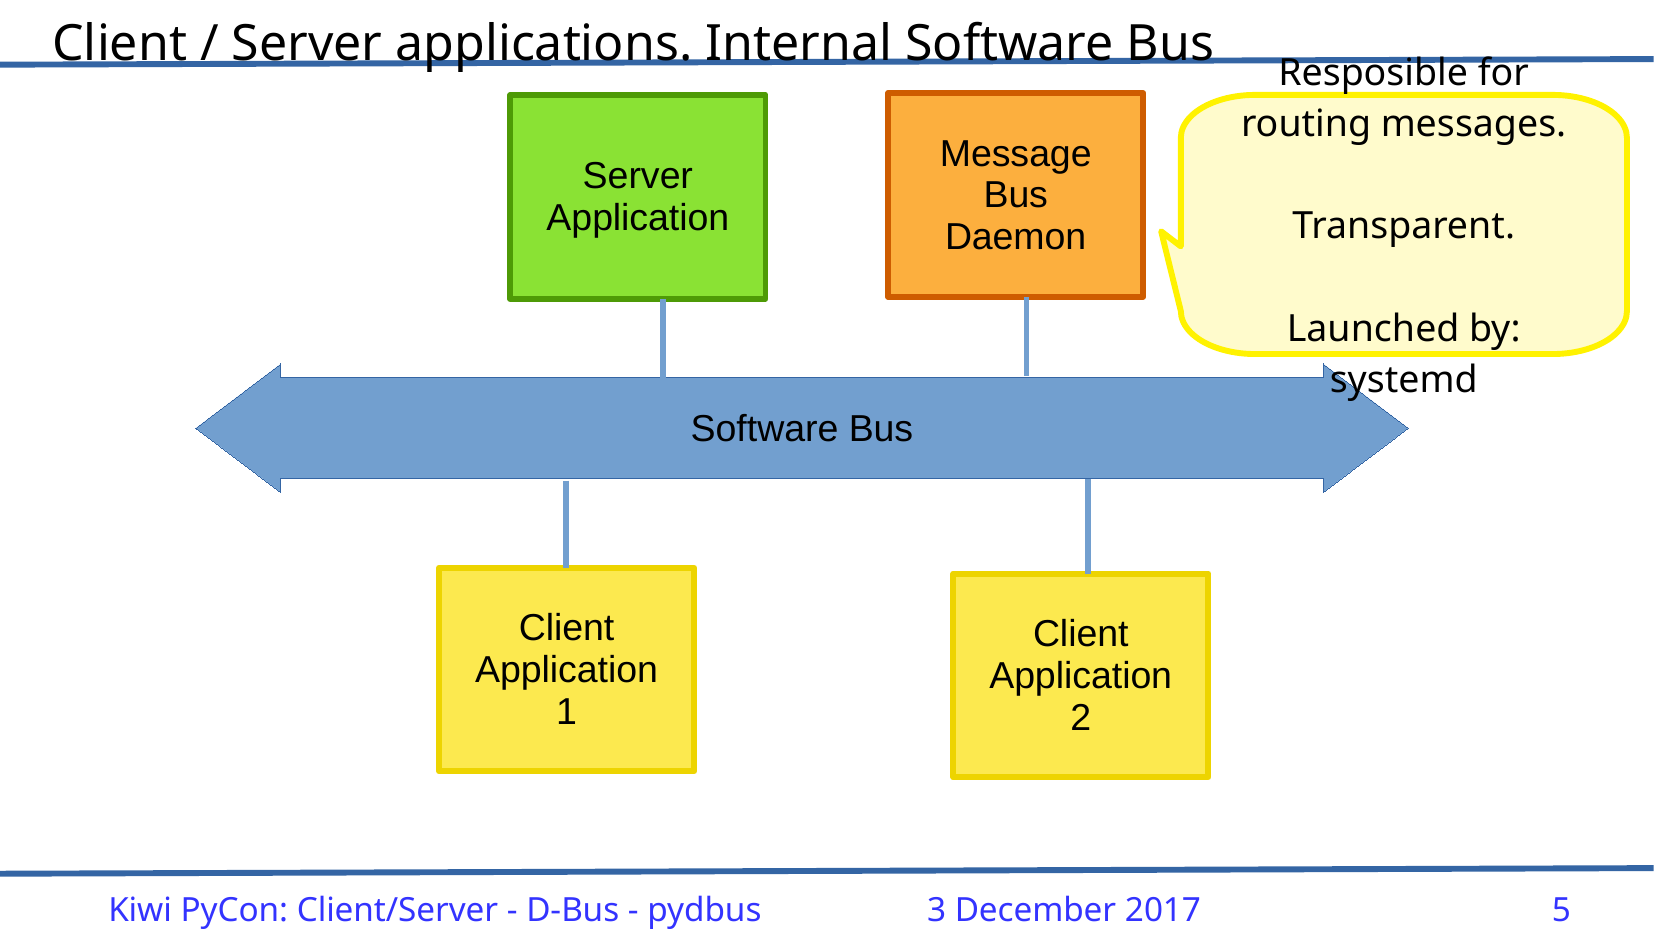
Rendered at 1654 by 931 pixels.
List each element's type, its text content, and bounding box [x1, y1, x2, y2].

text_box Message Bus Daemon [888, 93, 1144, 297]
text_box Resposible for routing messages. Transparent. Launched by: systemd [1161, 94, 1627, 355]
text_box Server Application [510, 95, 766, 299]
text_box Client Application 2 [953, 573, 1209, 778]
text_box Client Application 1 [439, 567, 695, 772]
text_box Software Bus [195, 363, 1409, 493]
text_box Client / Server applications. Internal Software Bus [37, 0, 1540, 76]
